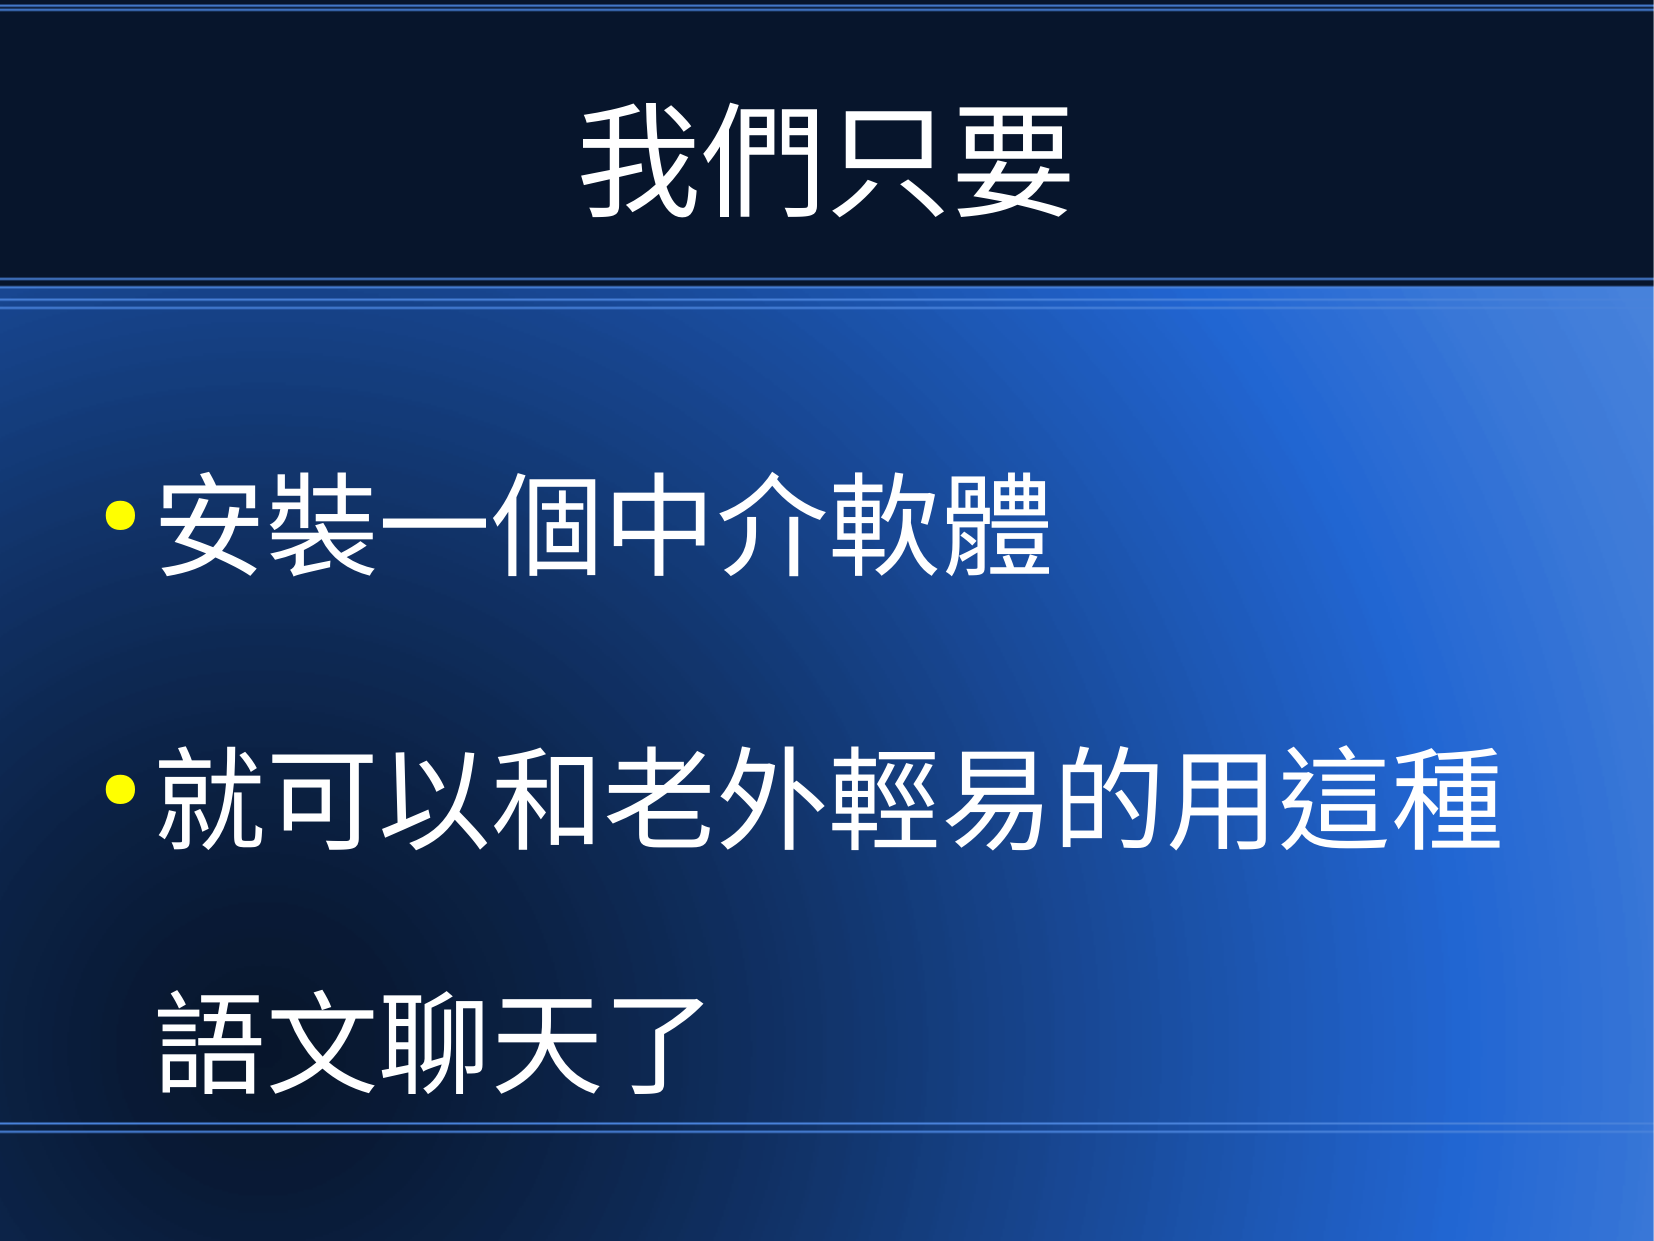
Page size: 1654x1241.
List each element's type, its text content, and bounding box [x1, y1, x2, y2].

picture [0, 0, 1654, 1241]
title 我們只要 [82, 49, 1571, 257]
list 安裝一個中介軟體 就可以和老外輕易的用這種語文聊天了 [82, 355, 1571, 1241]
